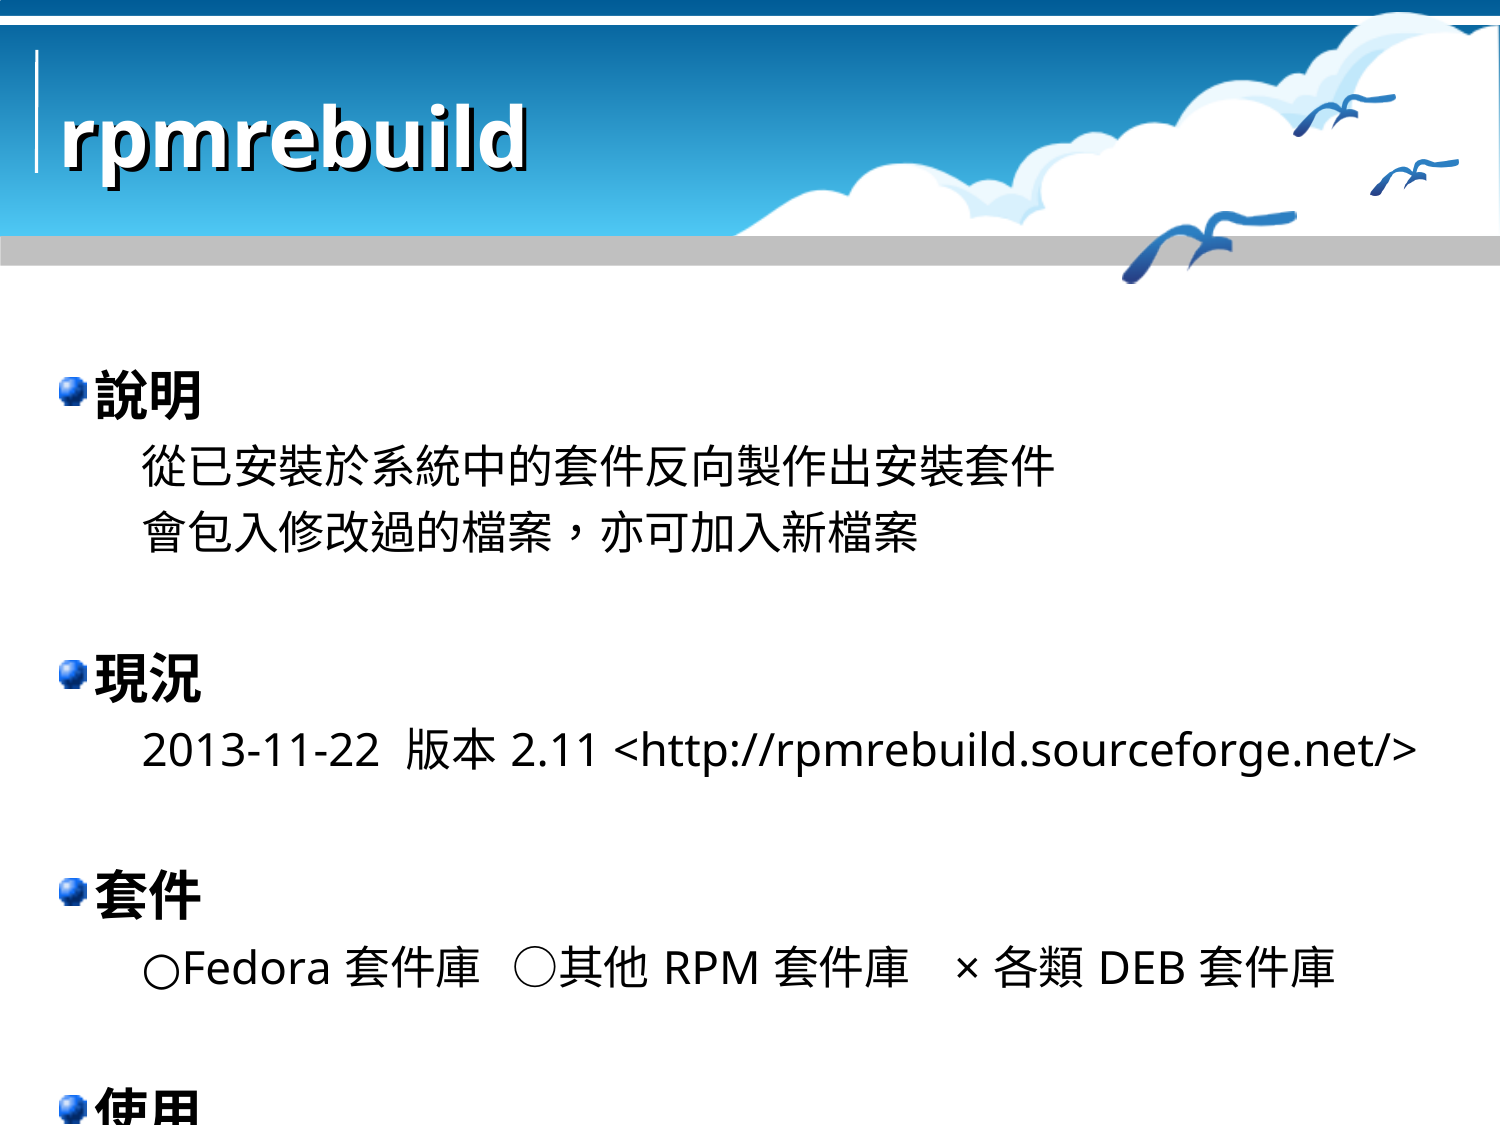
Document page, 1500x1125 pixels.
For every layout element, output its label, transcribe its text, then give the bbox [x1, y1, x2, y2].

list 說明 從已安裝於系統中的套件反向製作出安裝套件 會包入修改過的檔案，亦可加入新檔案 現況 2013-11-22 版本2.11 <http://rpmrebuild.sourceforge.net/> 套件 ○Fedora套件庫 ○其他RPM套件庫 ×各類DEB套件庫 使用 rpmrebuild 套件名稱 [59, 312, 1500, 1123]
title rpmrebuild [59, 86, 1465, 186]
picture [730, 12, 1500, 284]
